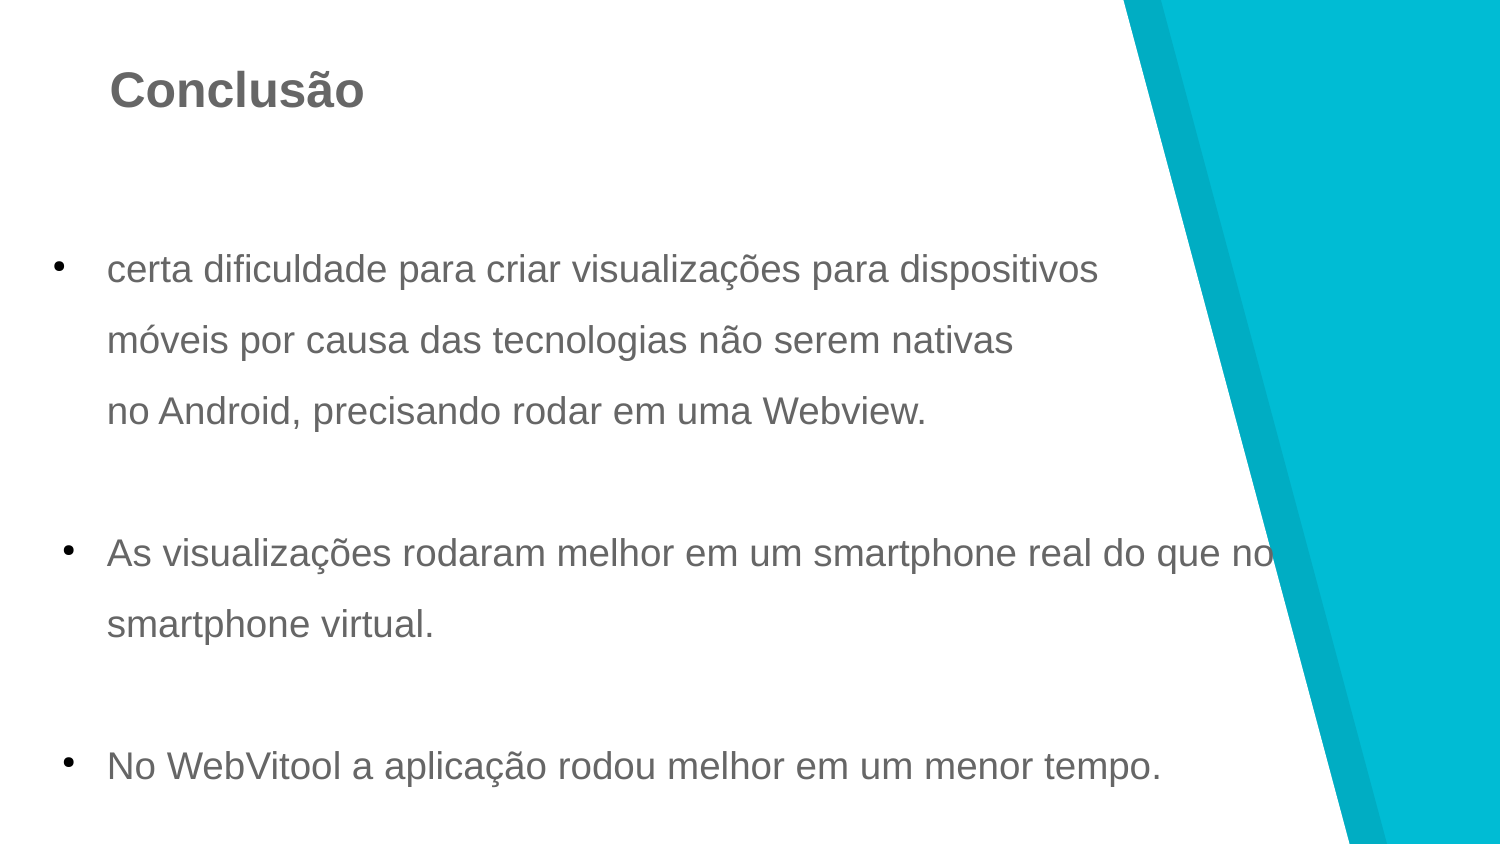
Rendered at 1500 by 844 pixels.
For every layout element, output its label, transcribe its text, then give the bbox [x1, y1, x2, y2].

subtitle Conclusão [94, 42, 1394, 106]
list certa dificuldade para criar visualizações para dispositivos móveis por causa das tecnologias não serem nativas no Android, precisando rodar em uma Webview. As visualizações rodaram melhor em um smartphone real do que no smartphone virtual. No WebVitool a aplicação rodou melhor em um menor tempo. [47, 106, 1398, 792]
